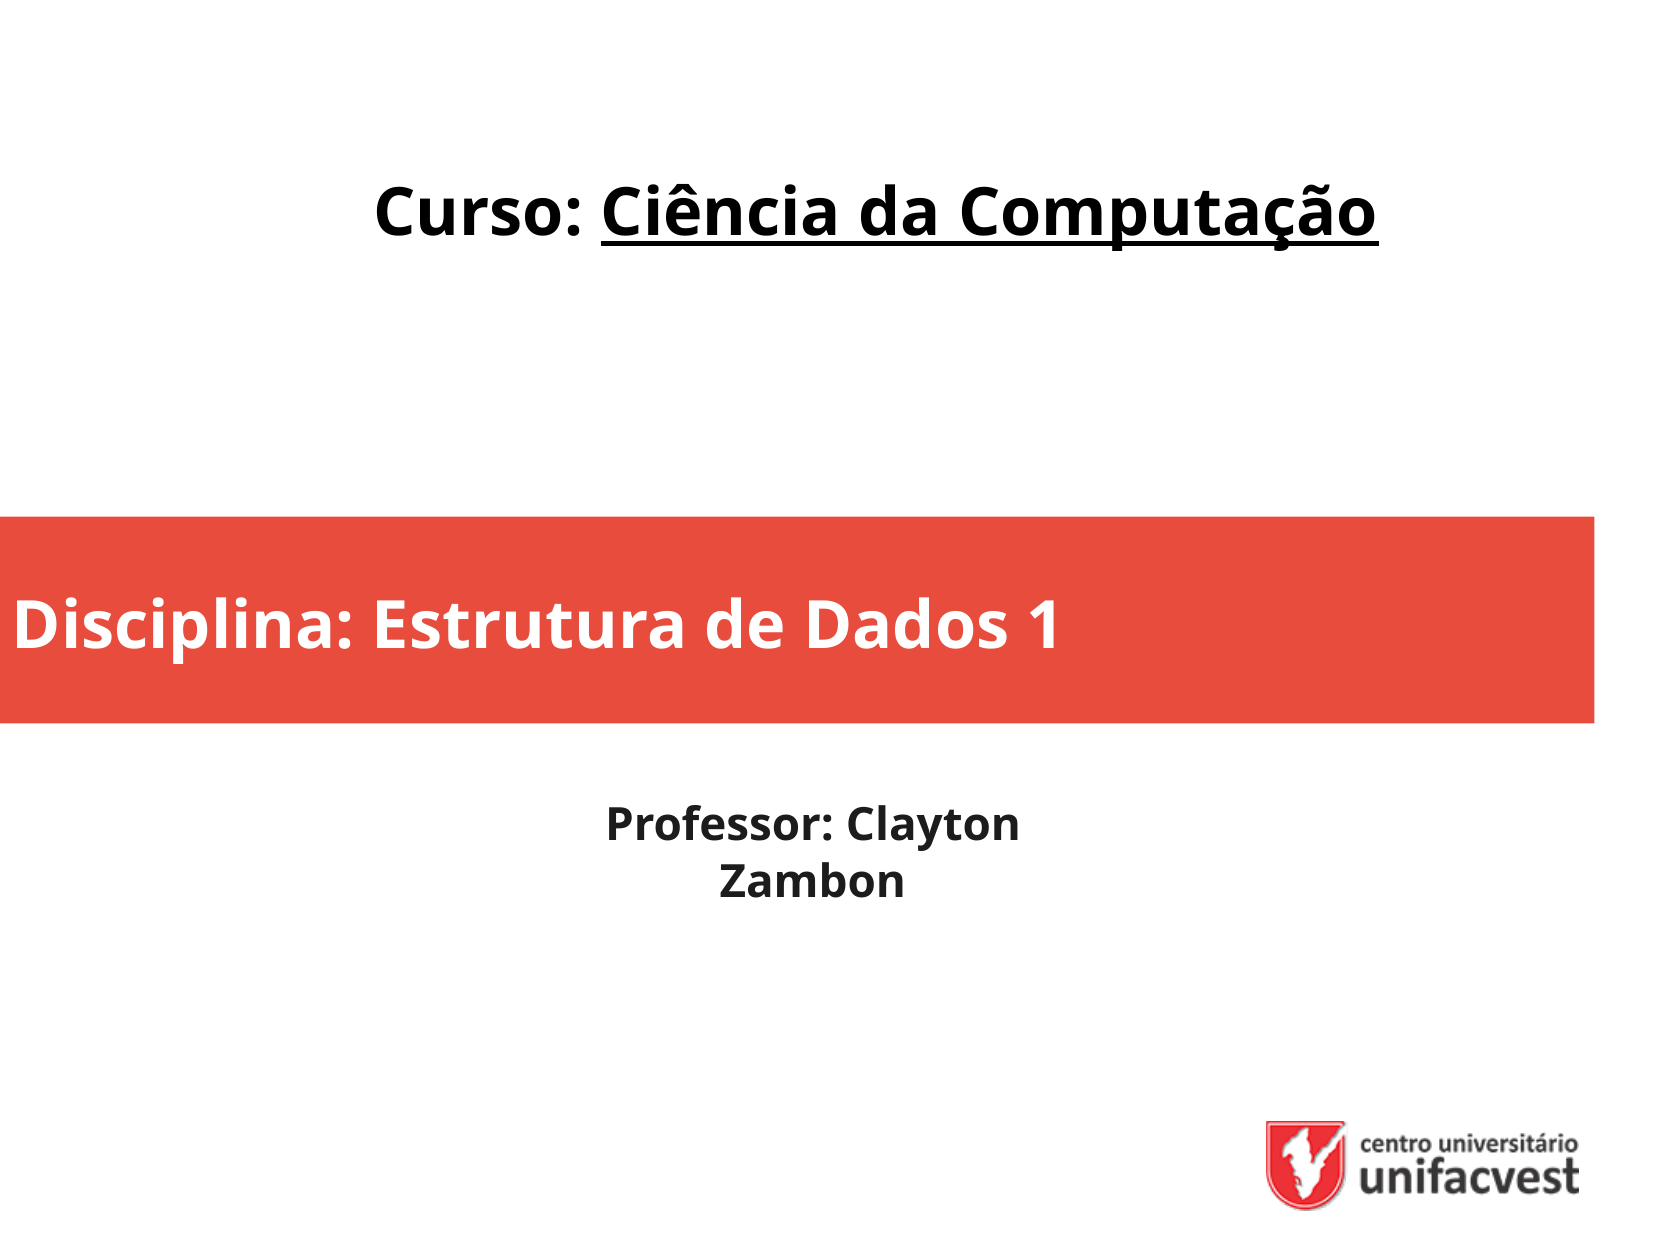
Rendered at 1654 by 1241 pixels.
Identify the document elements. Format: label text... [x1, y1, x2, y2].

text_box Curso: Ciência da Computação [358, 158, 1277, 258]
text_box [1238, 1120, 1654, 1212]
subtitle Professor: Clayton Zambon [542, 792, 1084, 1181]
picture [1266, 1121, 1579, 1211]
title Disciplina: Estrutura de Dados 1 [11, 513, 1607, 663]
